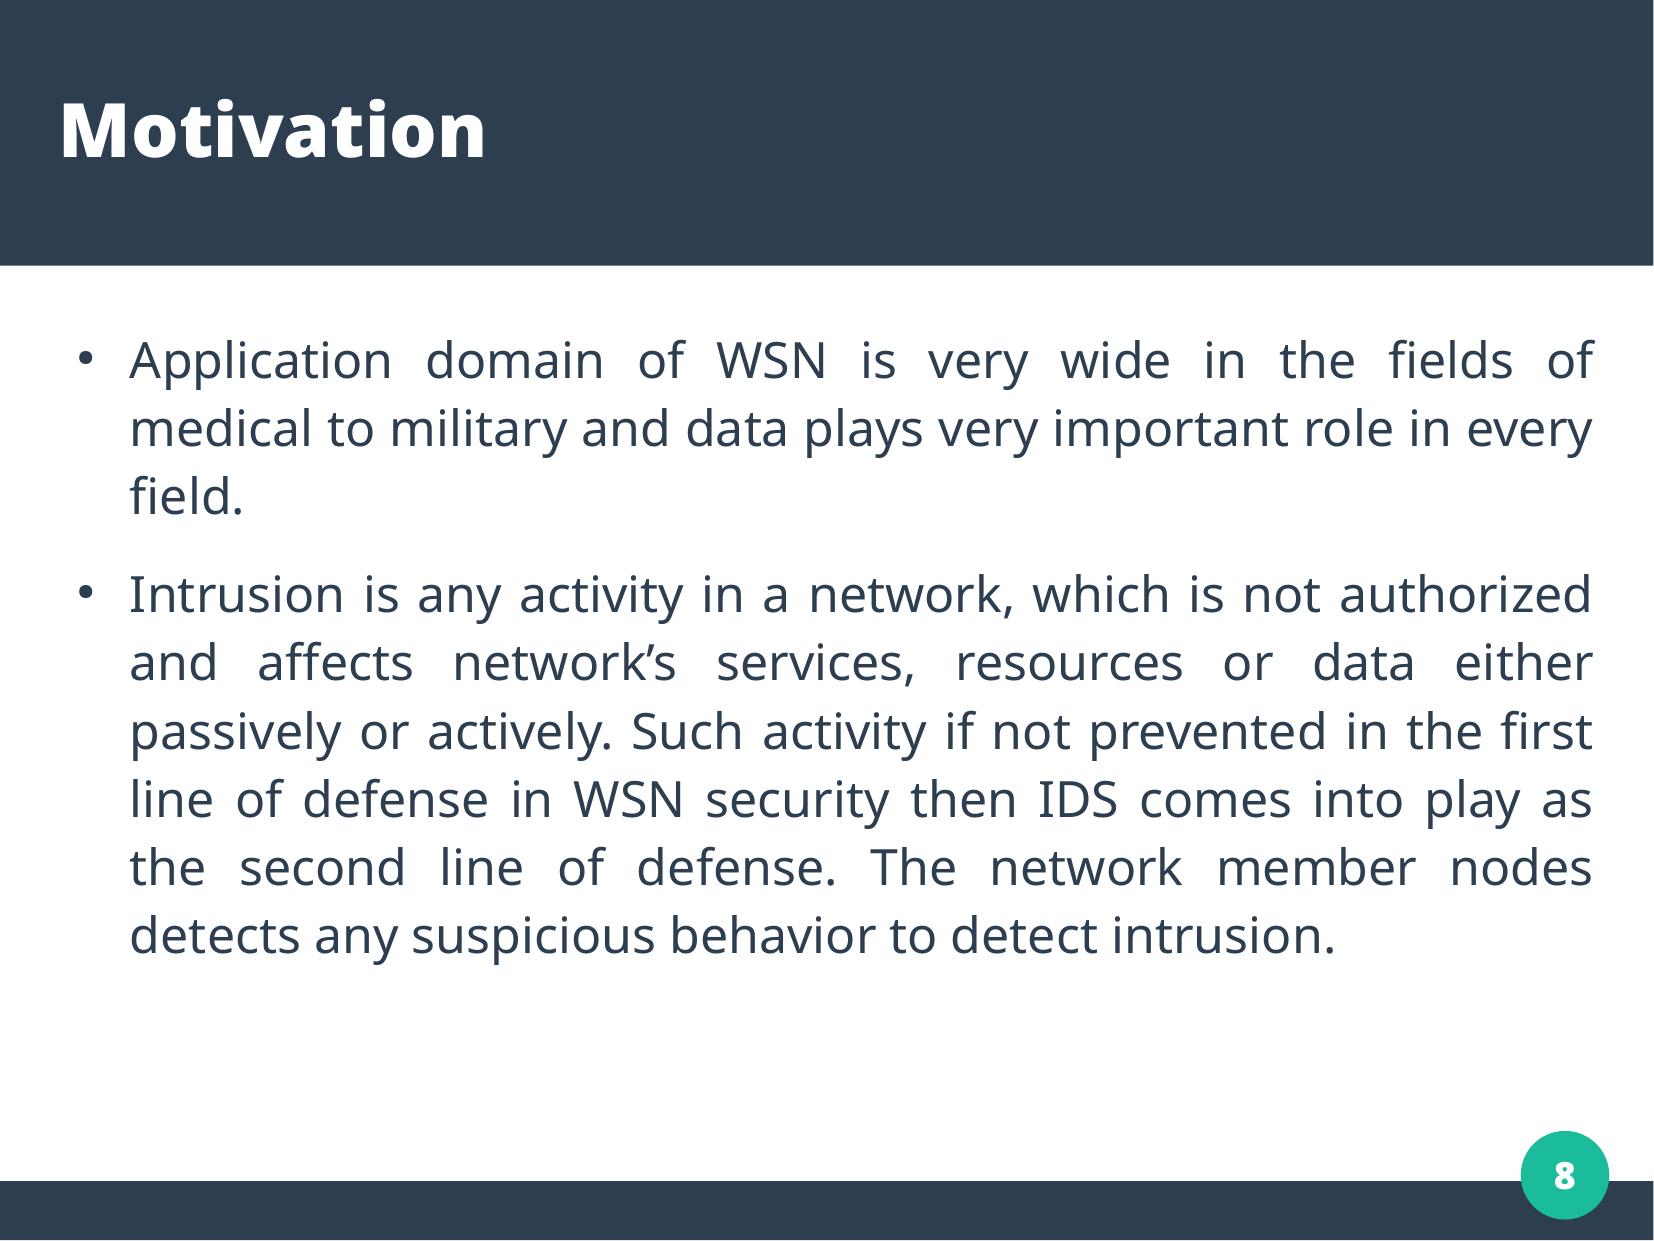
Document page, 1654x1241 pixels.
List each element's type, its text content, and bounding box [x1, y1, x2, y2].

title Motivation [59, 49, 1595, 207]
list Application domain of WSN is very wide in the fields of medical to military and data plays very important role in every field. Intrusion is any activity in a network, which is not authorized and affects network’s services, resources or data either passively or actively. Such activity if not prevented in the first line of defense in WSN security then IDS comes into play as the second line of defense. The network member nodes detects any suspicious behavior to detect intrusion. [59, 324, 1595, 1152]
